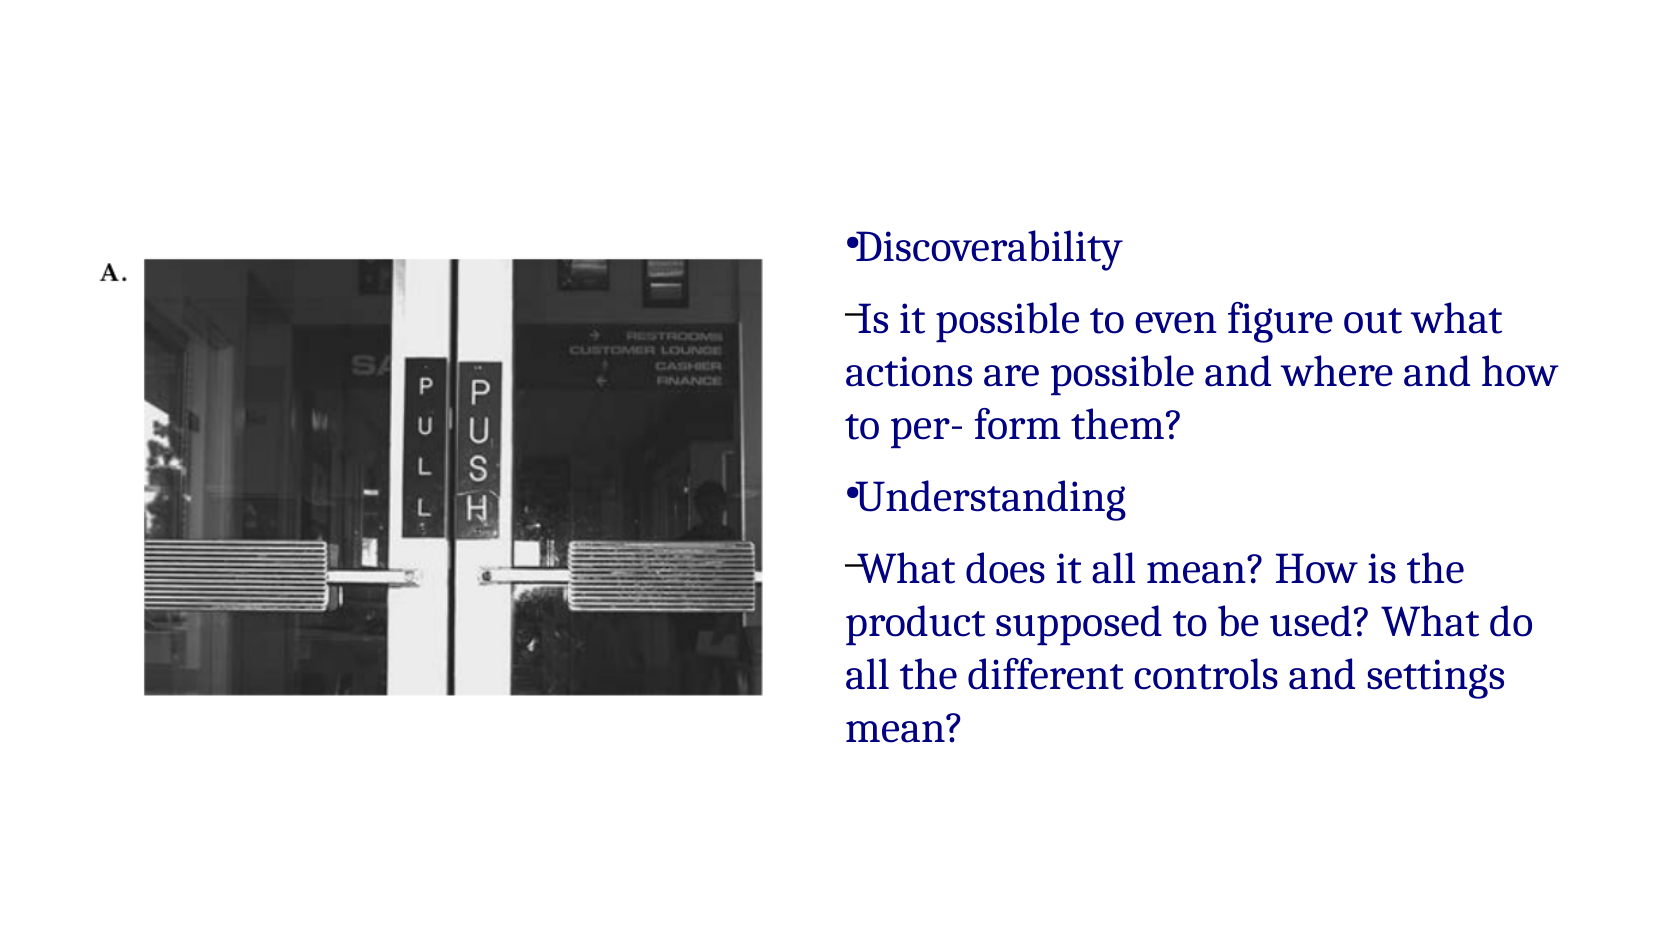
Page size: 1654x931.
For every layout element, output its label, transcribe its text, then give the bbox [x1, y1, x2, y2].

picture [82, 235, 809, 739]
list Discoverability Is it possible to even figure out what actions are possible and where and how to per- form them? Understanding What does it all mean? How is the product supposed to be used? What do all the different controls and settings mean? [845, 217, 1572, 758]
